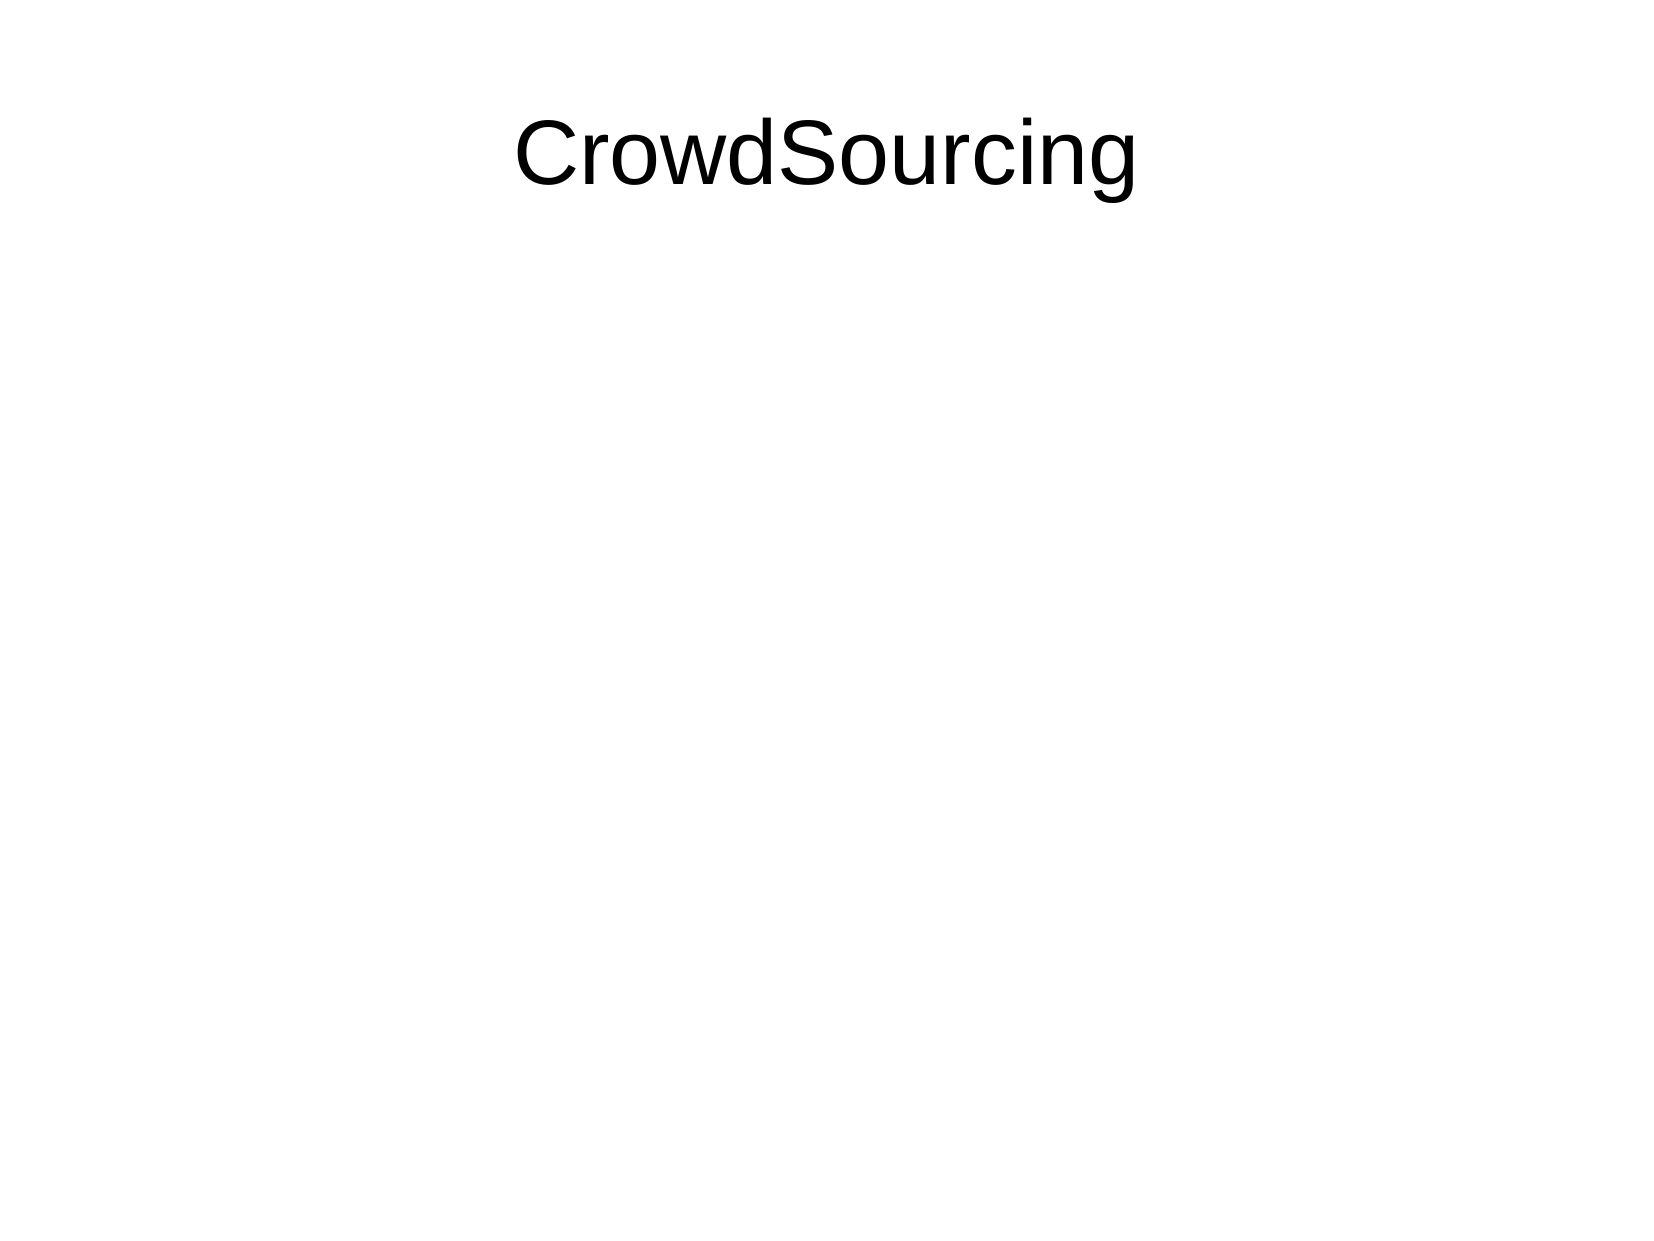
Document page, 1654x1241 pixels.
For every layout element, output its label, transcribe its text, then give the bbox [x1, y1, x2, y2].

title CrowdSourcing [82, 49, 1571, 257]
